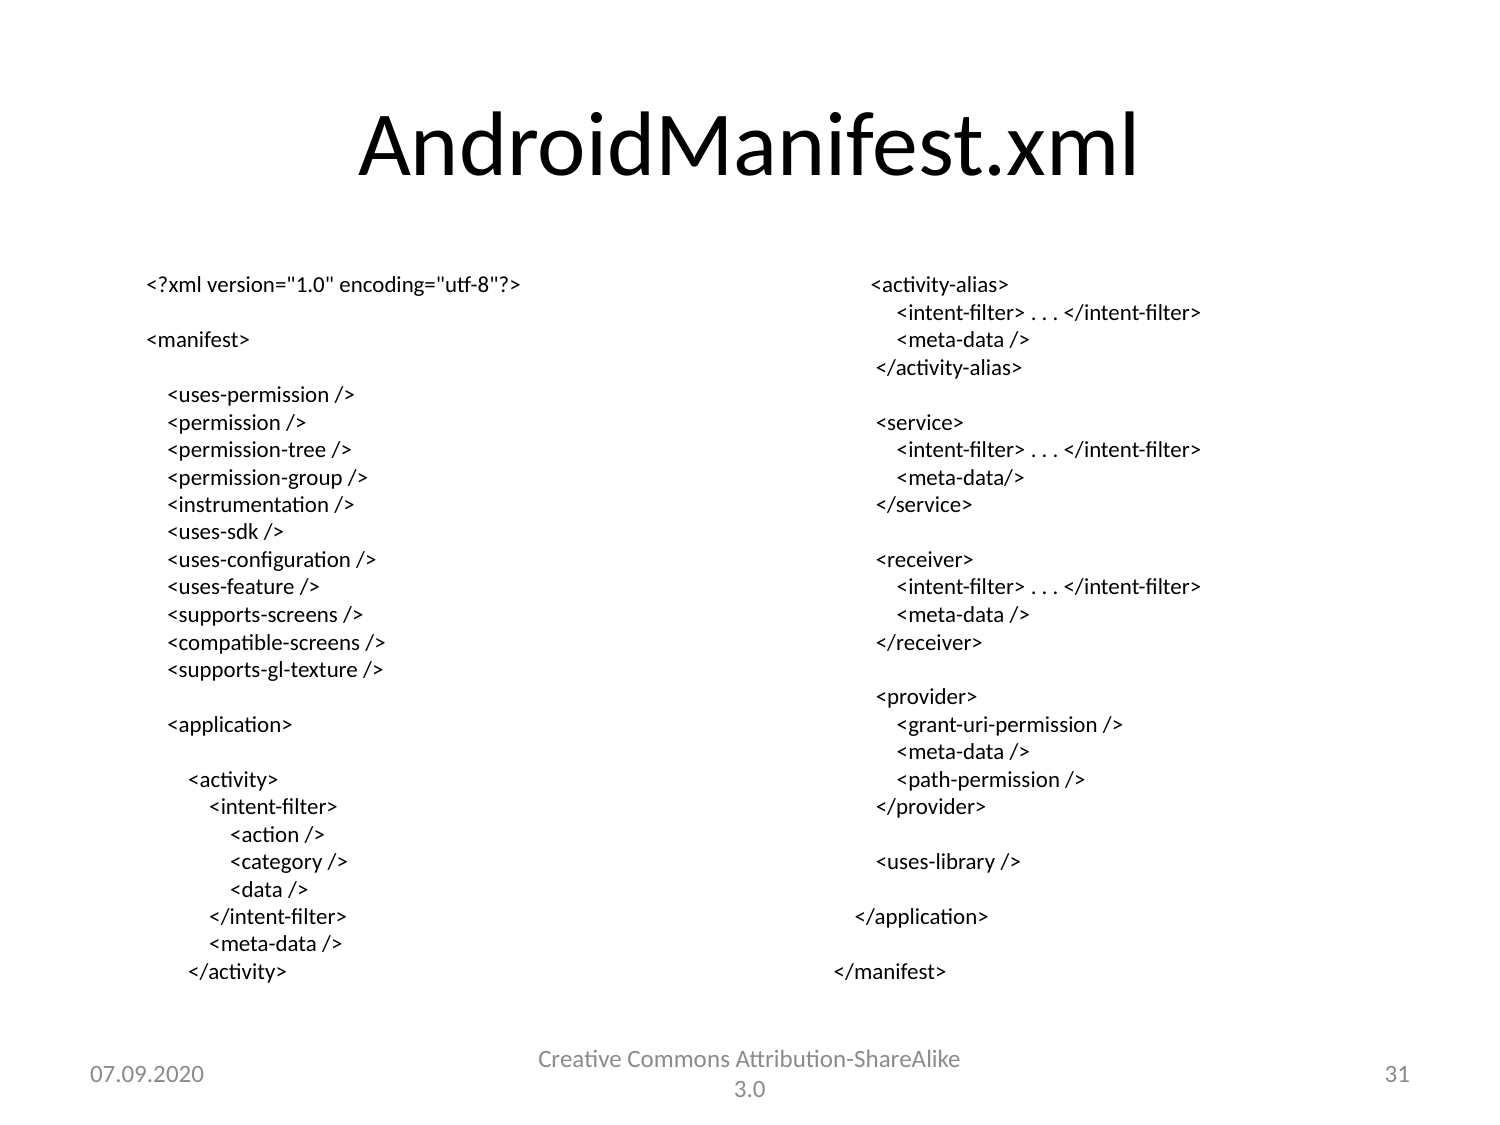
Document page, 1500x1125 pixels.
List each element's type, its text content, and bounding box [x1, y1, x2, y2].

footer Creative Commons Attribution-ShareAlike 3.0 [512, 1042, 988, 1103]
slide_number <number> [1074, 1042, 1425, 1103]
title AndroidManifest.xml [75, 45, 1425, 233]
list <?xml version="1.0" encoding="utf-8"?> <manifest> <uses-permission /> <permission /> <permission-tree /> <permission-group /> <instrumentation /> <uses-sdk /> <uses-configuration /> <uses-feature /> <supports-screens /> <compatible-screens /> <supports-gl-texture /> <application> <activity> <intent-filter> <action /> <category /> <data /> </intent-filter> <meta-data /> </activity> [75, 262, 738, 1005]
list <activity-alias> <intent-filter> . . . </intent-filter> <meta-data /> </activity-alias> <service> <intent-filter> . . . </intent-filter> <meta-data/> </service> <receiver> <intent-filter> . . . </intent-filter> <meta-data /> </receiver> <provider> <grant-uri-permission /> <meta-data /> <path-permission /> </provider> <uses-library /> </application> </manifest> [762, 262, 1425, 1005]
